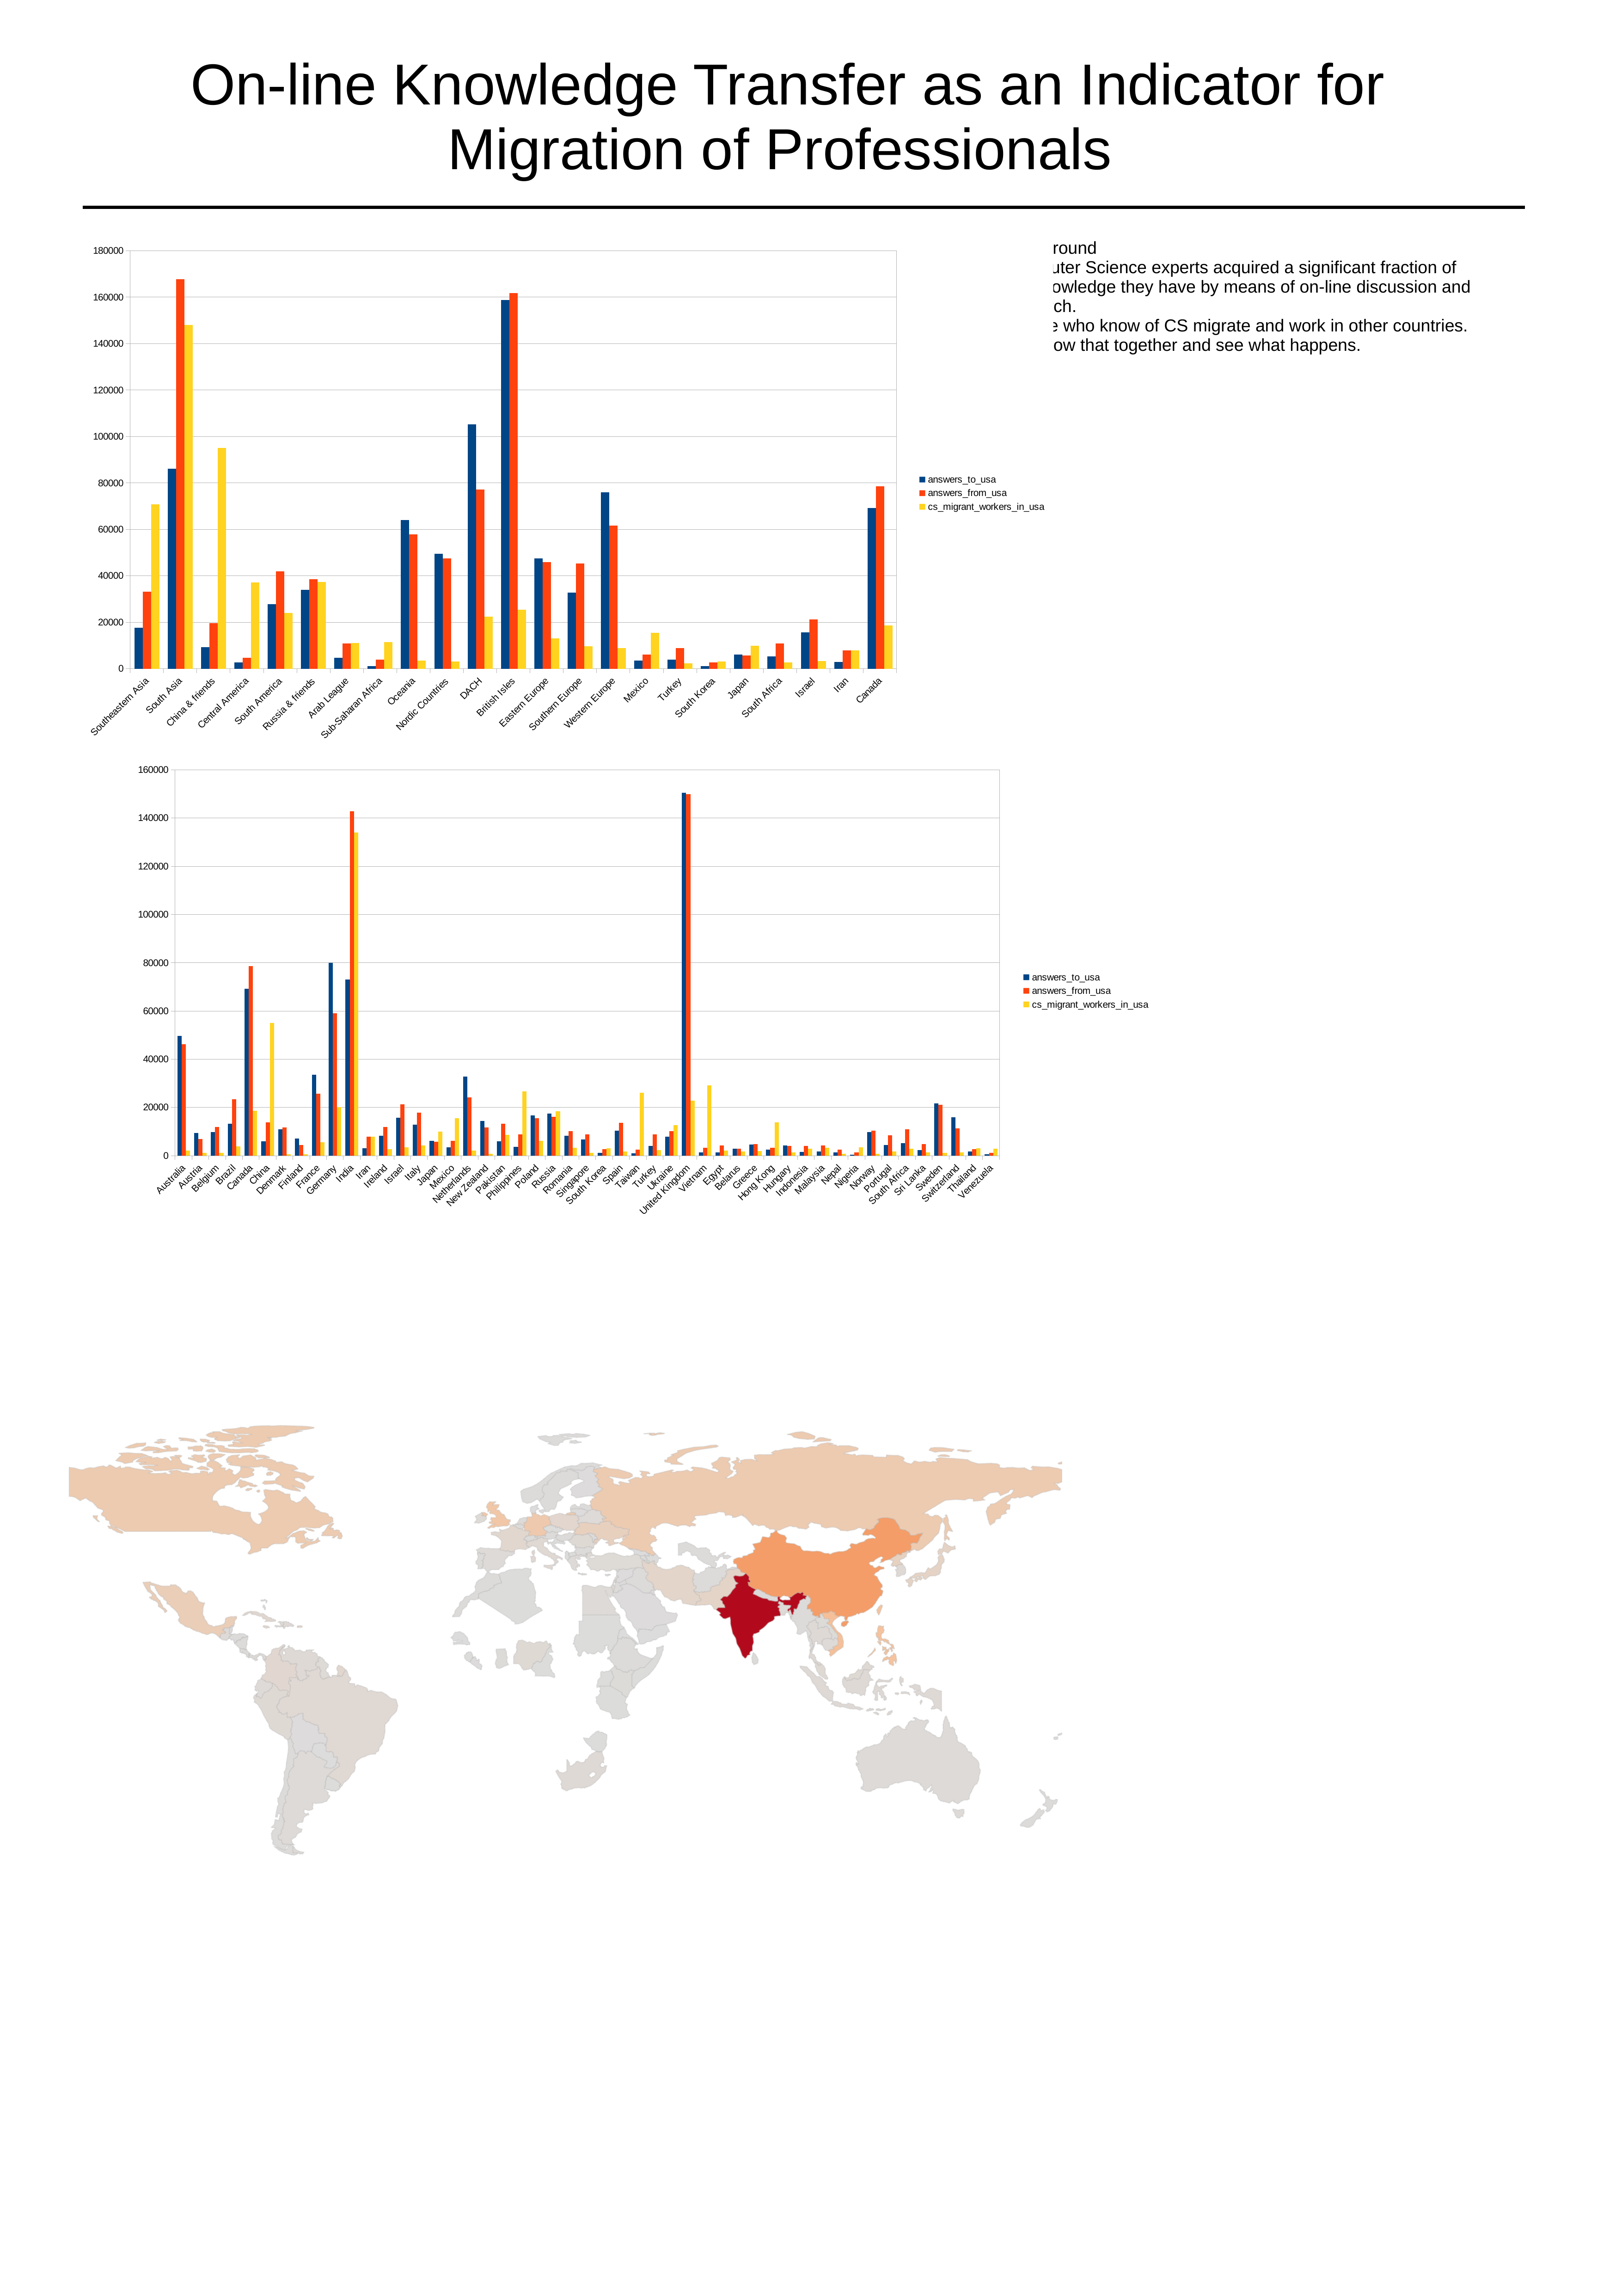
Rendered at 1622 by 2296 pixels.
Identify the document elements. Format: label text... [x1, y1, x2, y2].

title Is On-line Knowledge Transfer a Key Indicator for Migration of Professionals? On-line Knowledge Transfer as an Indicator for Migration of Professionals [82, 0, 1493, 206]
text_box Background Computer Science experts acquired a significant fraction of the knowledge they have by means of on-line discussion and research. People who know of CS migrate and work in other countries. We show that together and see what happens. [1053, 235, 1483, 359]
picture [68, 1408, 1067, 1879]
chart [117, 755, 1157, 1227]
chart [68, 235, 1053, 752]
